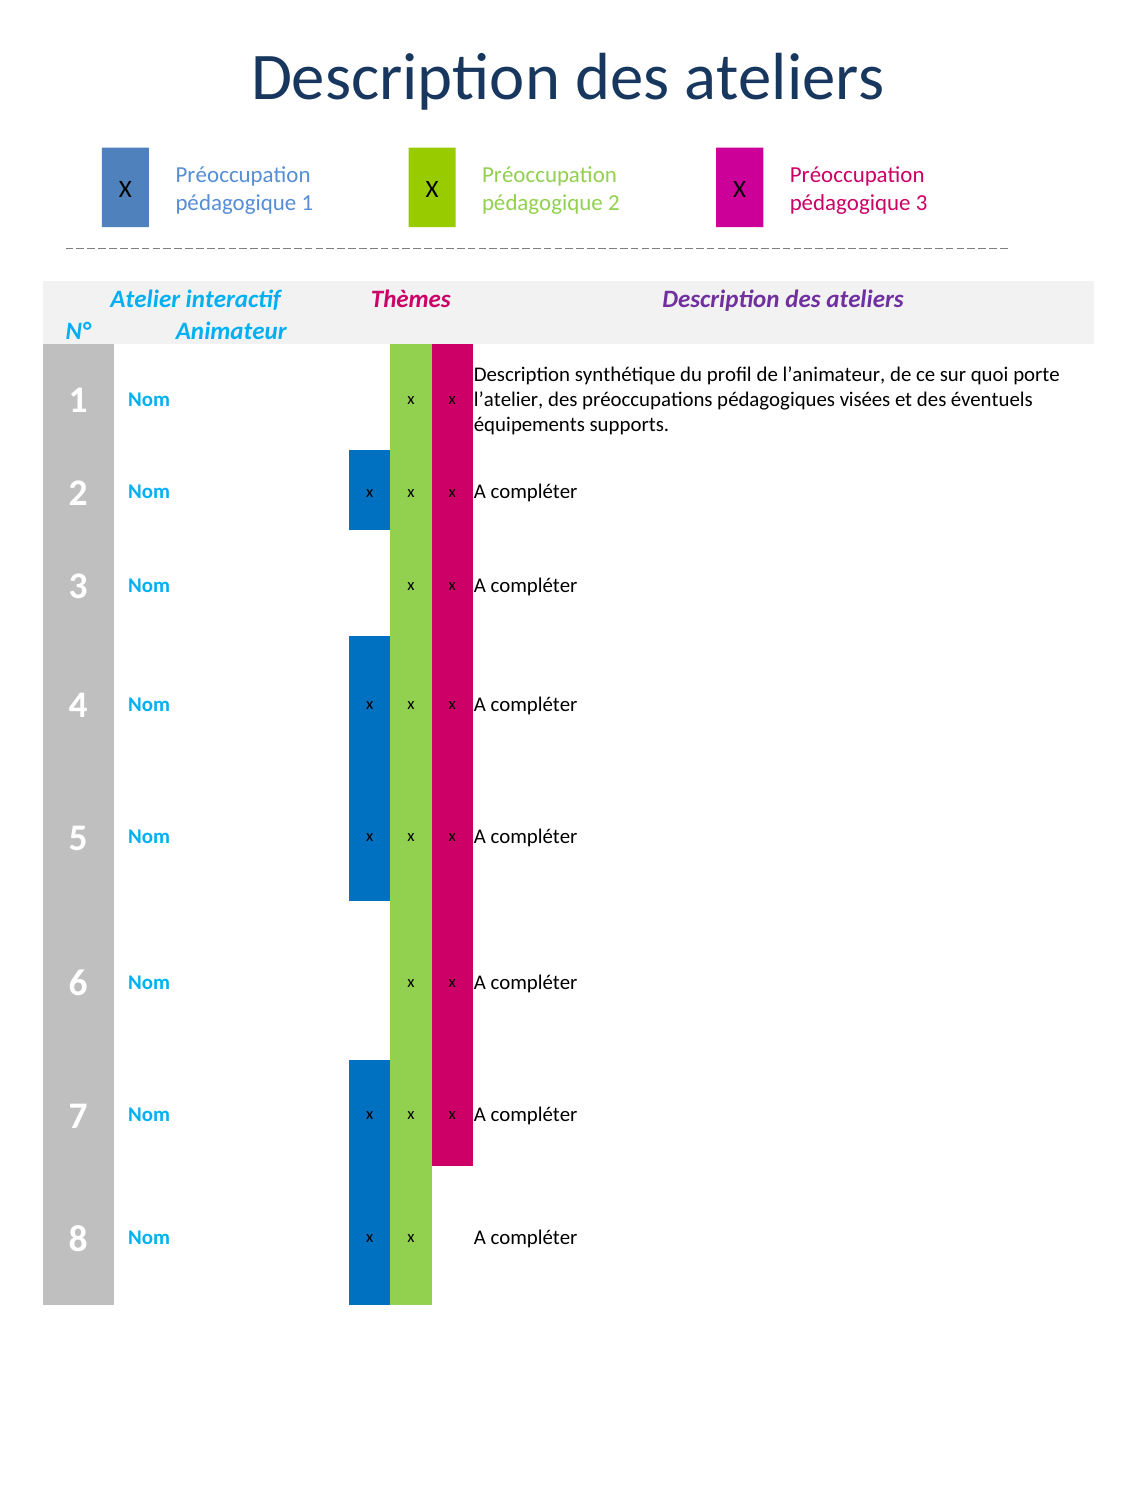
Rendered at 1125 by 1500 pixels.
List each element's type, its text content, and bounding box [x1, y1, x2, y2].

table_cell x [432, 530, 473, 636]
text_box X [716, 147, 764, 228]
table_cell x [349, 636, 390, 769]
table_cell Nom [114, 901, 349, 1060]
table_cell x [432, 769, 473, 901]
table_cell A compléter [473, 1060, 1094, 1166]
table_cell 4 [43, 636, 114, 769]
table_cell [473, 312, 1094, 344]
table_cell x [390, 1060, 432, 1166]
table_cell x [390, 530, 432, 636]
table_cell A compléter [473, 450, 1094, 530]
table_cell [349, 901, 390, 1060]
table_cell A compléter [473, 1166, 1094, 1305]
table_cell 2 [43, 450, 114, 530]
text_box X [408, 147, 456, 228]
table_header Description des ateliers [473, 281, 1094, 312]
table_cell 5 [43, 769, 114, 901]
table_cell Nom [114, 636, 349, 769]
table_cell [349, 530, 390, 636]
table_cell Nom [114, 1060, 349, 1166]
table_cell Nom [114, 769, 349, 901]
table_cell x [390, 1166, 432, 1305]
table_cell x [432, 450, 473, 530]
text_box Préoccupation pédagogique 3 [774, 147, 989, 228]
table_cell A compléter [473, 530, 1094, 636]
table_cell A compléter [473, 769, 1094, 901]
table_cell x [432, 344, 473, 450]
table_cell 7 [43, 1060, 114, 1166]
table_cell x [349, 1060, 390, 1166]
table_cell N° [43, 312, 114, 344]
table_cell Nom [114, 450, 349, 530]
table_cell x [349, 1166, 390, 1305]
table_cell x [349, 769, 390, 901]
table_cell Nom [114, 530, 349, 636]
table_cell A compléter [473, 636, 1094, 769]
table_cell 3 [43, 530, 114, 636]
table_cell x [432, 1060, 473, 1166]
table_cell [432, 1166, 473, 1305]
table_cell x [390, 344, 432, 450]
table_cell x [390, 901, 432, 1060]
table_cell x [390, 636, 432, 769]
table_cell Description synthétique du profil de l’animateur, de ce sur quoi porte l’atelier, des préoccupations pédagogiques visées et des éventuels équipements supports. [473, 344, 1094, 450]
table_cell 6 [43, 901, 114, 1060]
table_header Atelier interactif [43, 281, 349, 312]
table_cell Animateur [114, 312, 349, 344]
table_cell A compléter [473, 901, 1094, 1060]
text_box Préoccupation pédagogique 1 [160, 147, 374, 228]
table_cell x [390, 769, 432, 901]
table_cell 8 [43, 1166, 114, 1305]
table_header Thèmes [349, 281, 473, 312]
table_cell [349, 344, 390, 450]
title Description des ateliers [90, 22, 1047, 124]
table_cell Nom [114, 1166, 349, 1305]
table_cell x [432, 901, 473, 1060]
text_box Préoccupation pédagogique 2 [467, 147, 681, 228]
table_cell x [390, 450, 432, 530]
text_box X [101, 147, 149, 228]
table_cell Nom [114, 344, 349, 450]
table_cell [349, 312, 473, 344]
table_cell 1 [43, 344, 114, 450]
table_cell x [432, 636, 473, 769]
table_cell x [349, 450, 390, 530]
